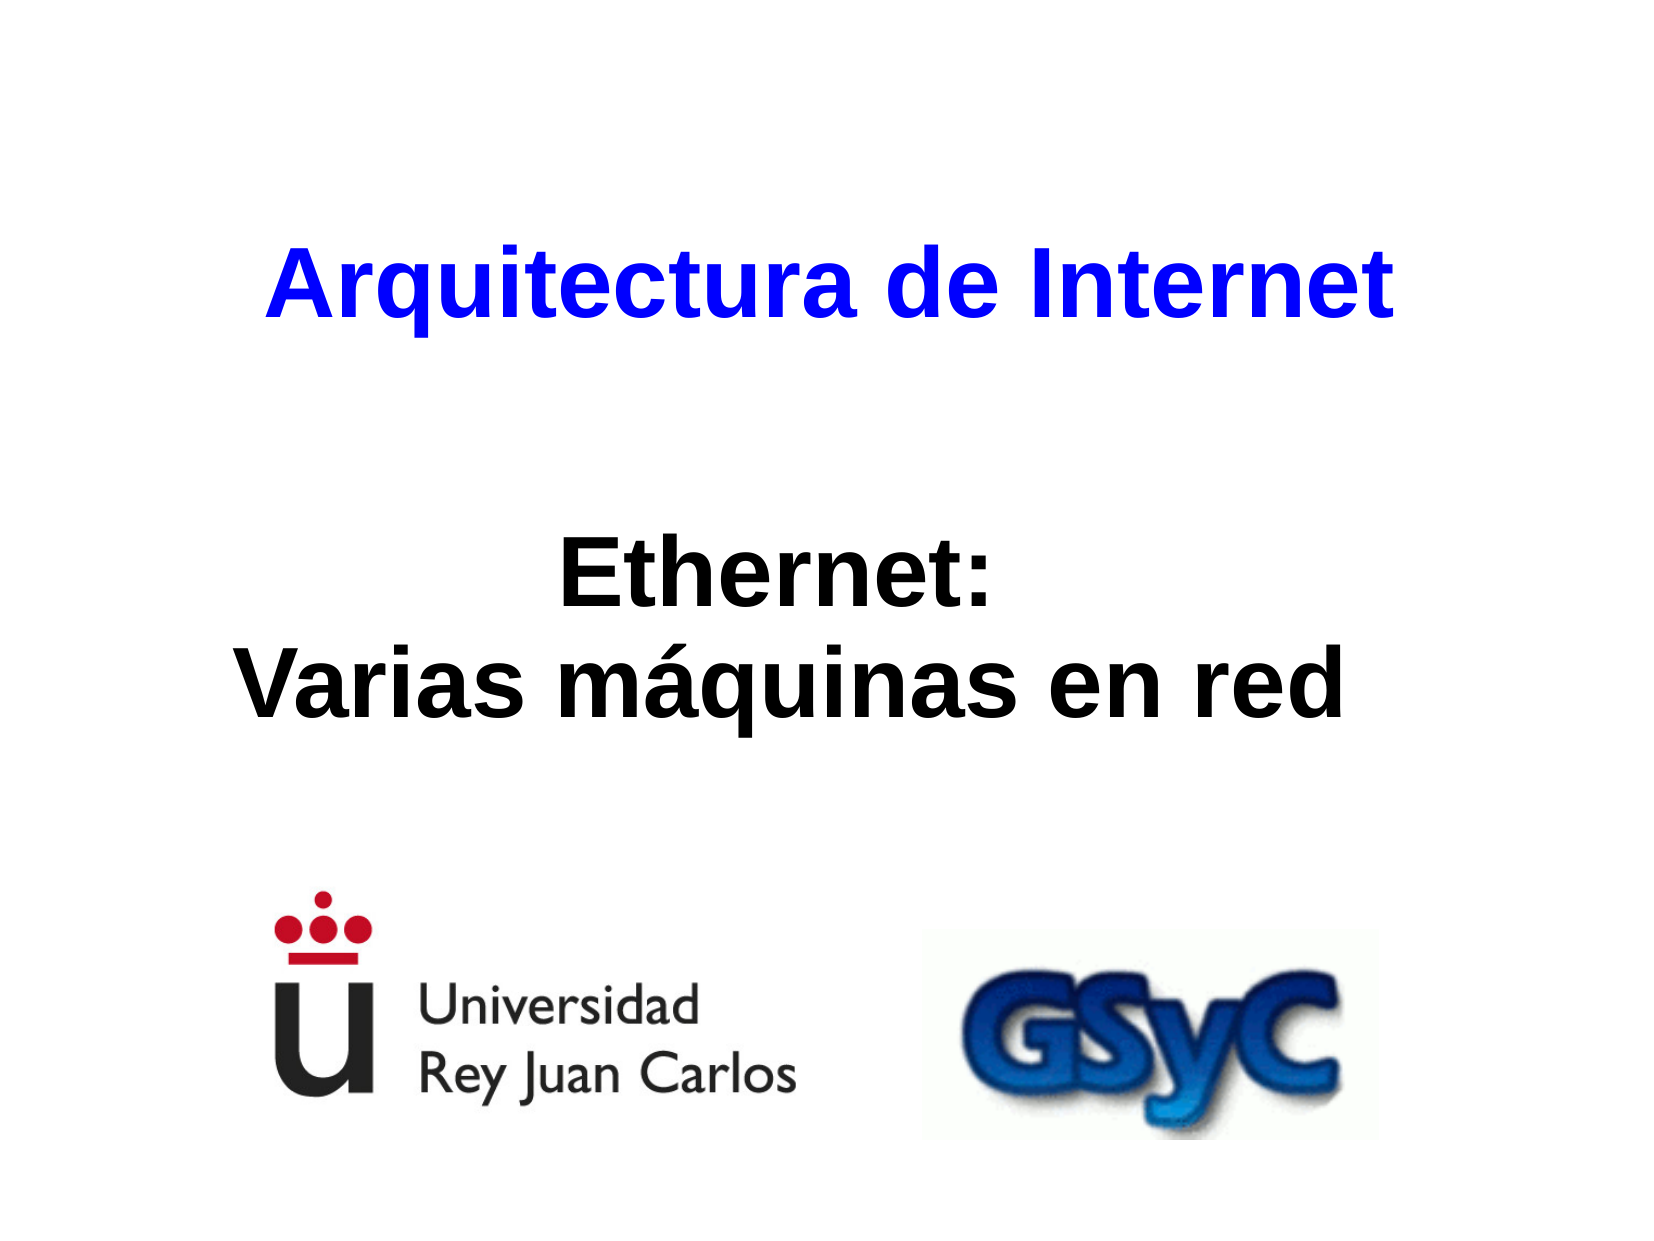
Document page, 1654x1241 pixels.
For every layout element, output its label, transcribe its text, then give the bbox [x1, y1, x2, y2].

picture [922, 929, 1379, 1141]
picture [240, 869, 824, 1126]
title Ethernet: Varias máquinas en red [105, 515, 1476, 740]
title Arquitectura de Internet [144, 114, 1516, 451]
